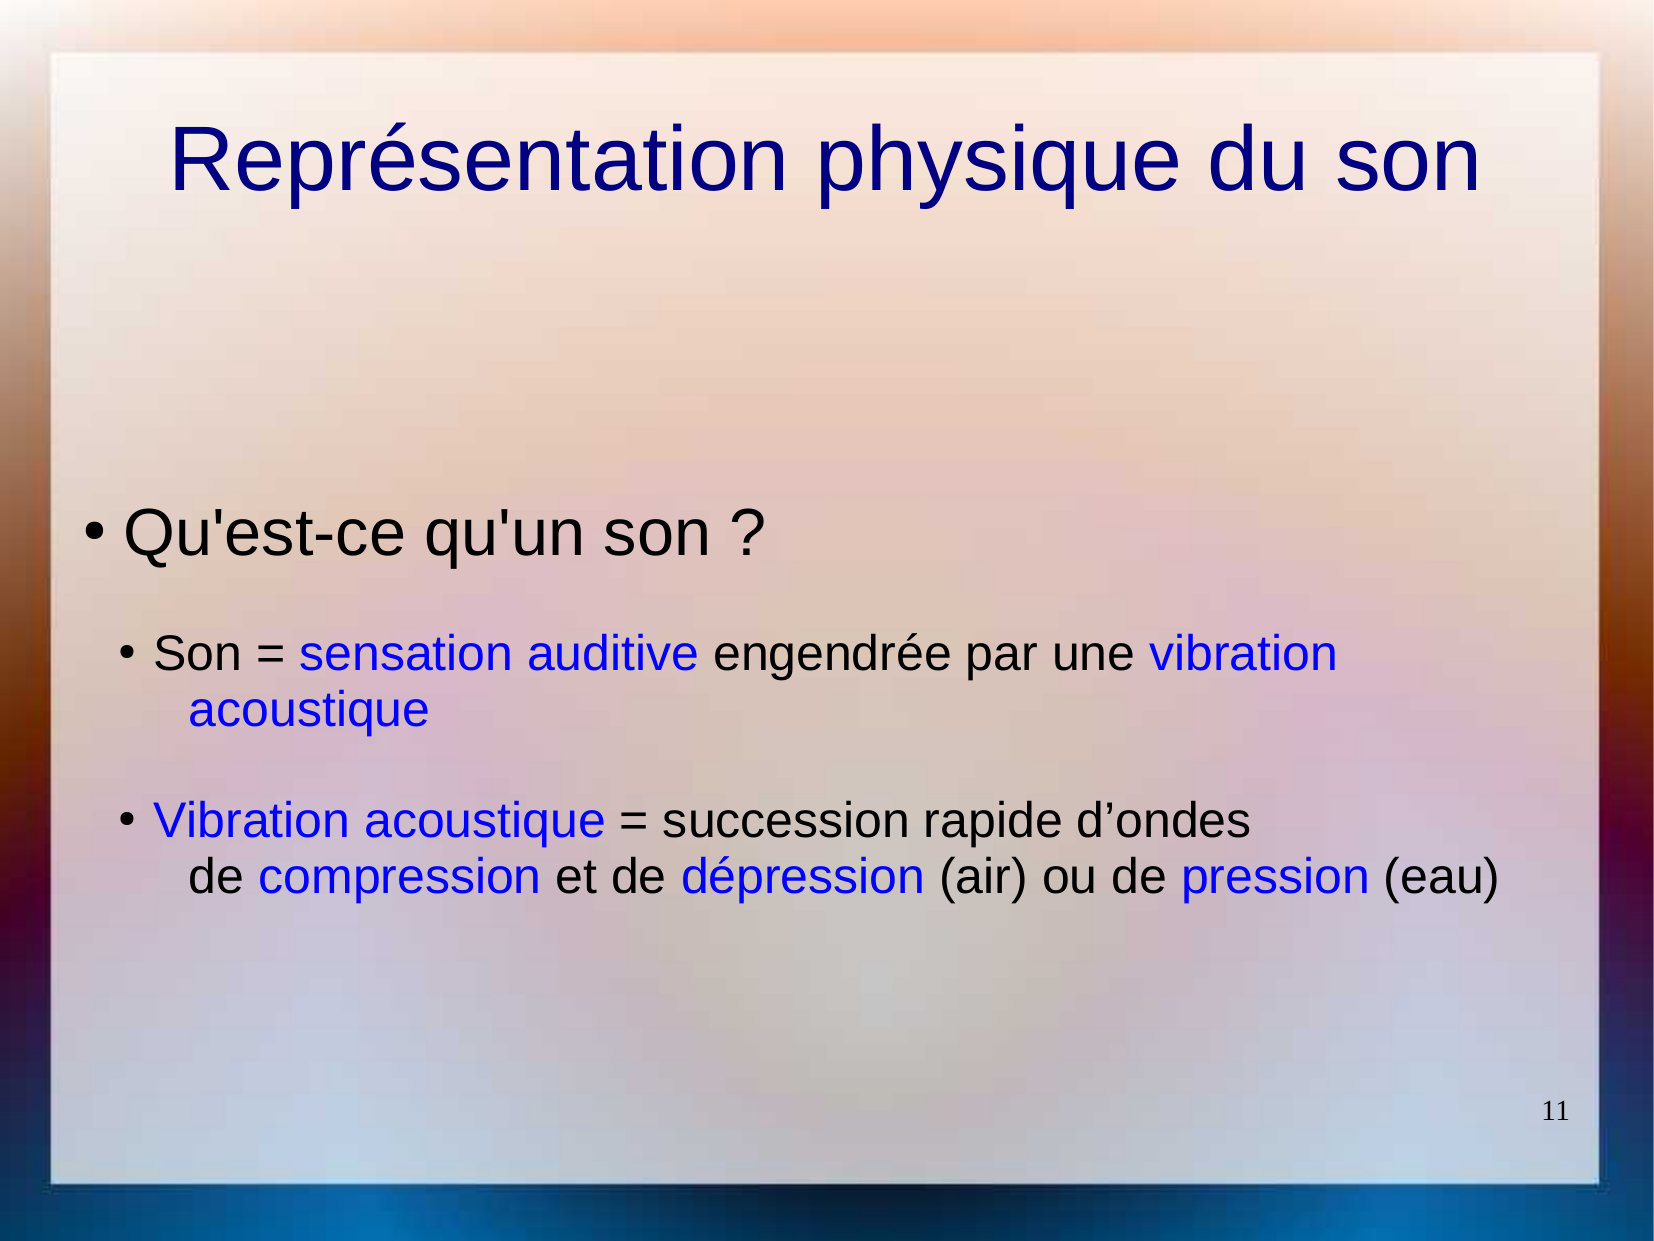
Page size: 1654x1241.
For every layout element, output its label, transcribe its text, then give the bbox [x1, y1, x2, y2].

picture [0, 0, 1654, 1241]
title Représentation physique du son [82, 55, 1571, 263]
subtitle Qu'est-ce qu'un son ? Son = sensation auditive engendrée par une vibration acoustique Vibration acoustique = succession rapide d’ondes de compression et de dépression (air) ou de pression (eau) [82, 290, 1571, 1109]
